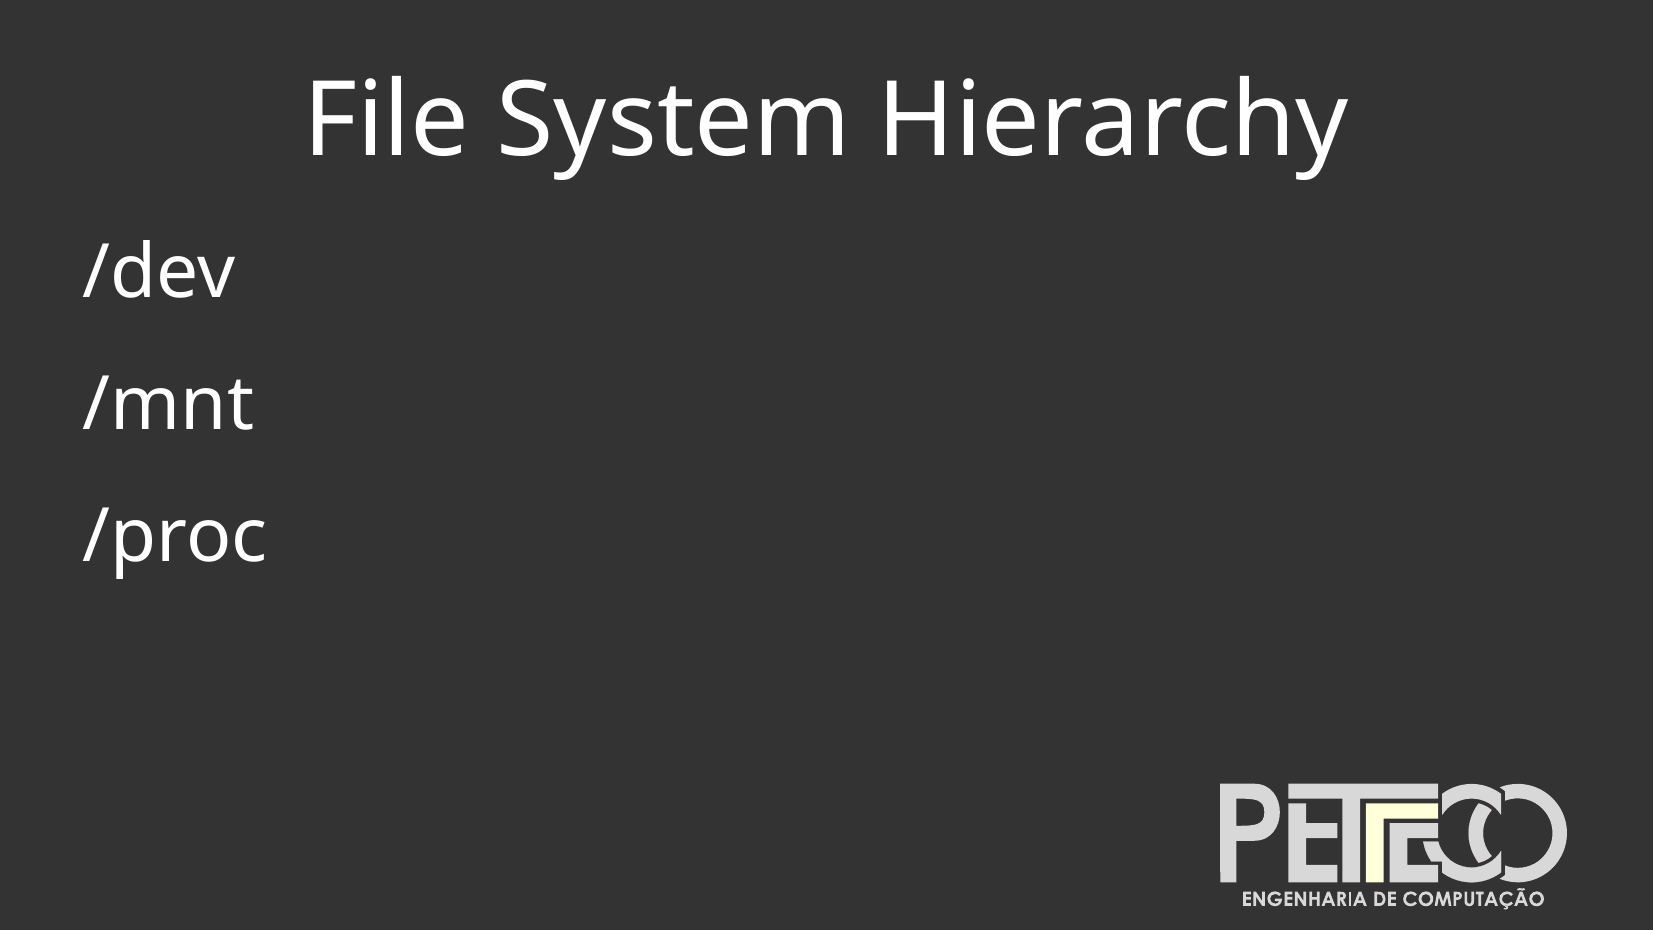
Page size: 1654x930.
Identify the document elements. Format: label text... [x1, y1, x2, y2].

title File System Hierarchy [82, 37, 1571, 193]
list /dev /mnt /proc [82, 217, 1571, 757]
